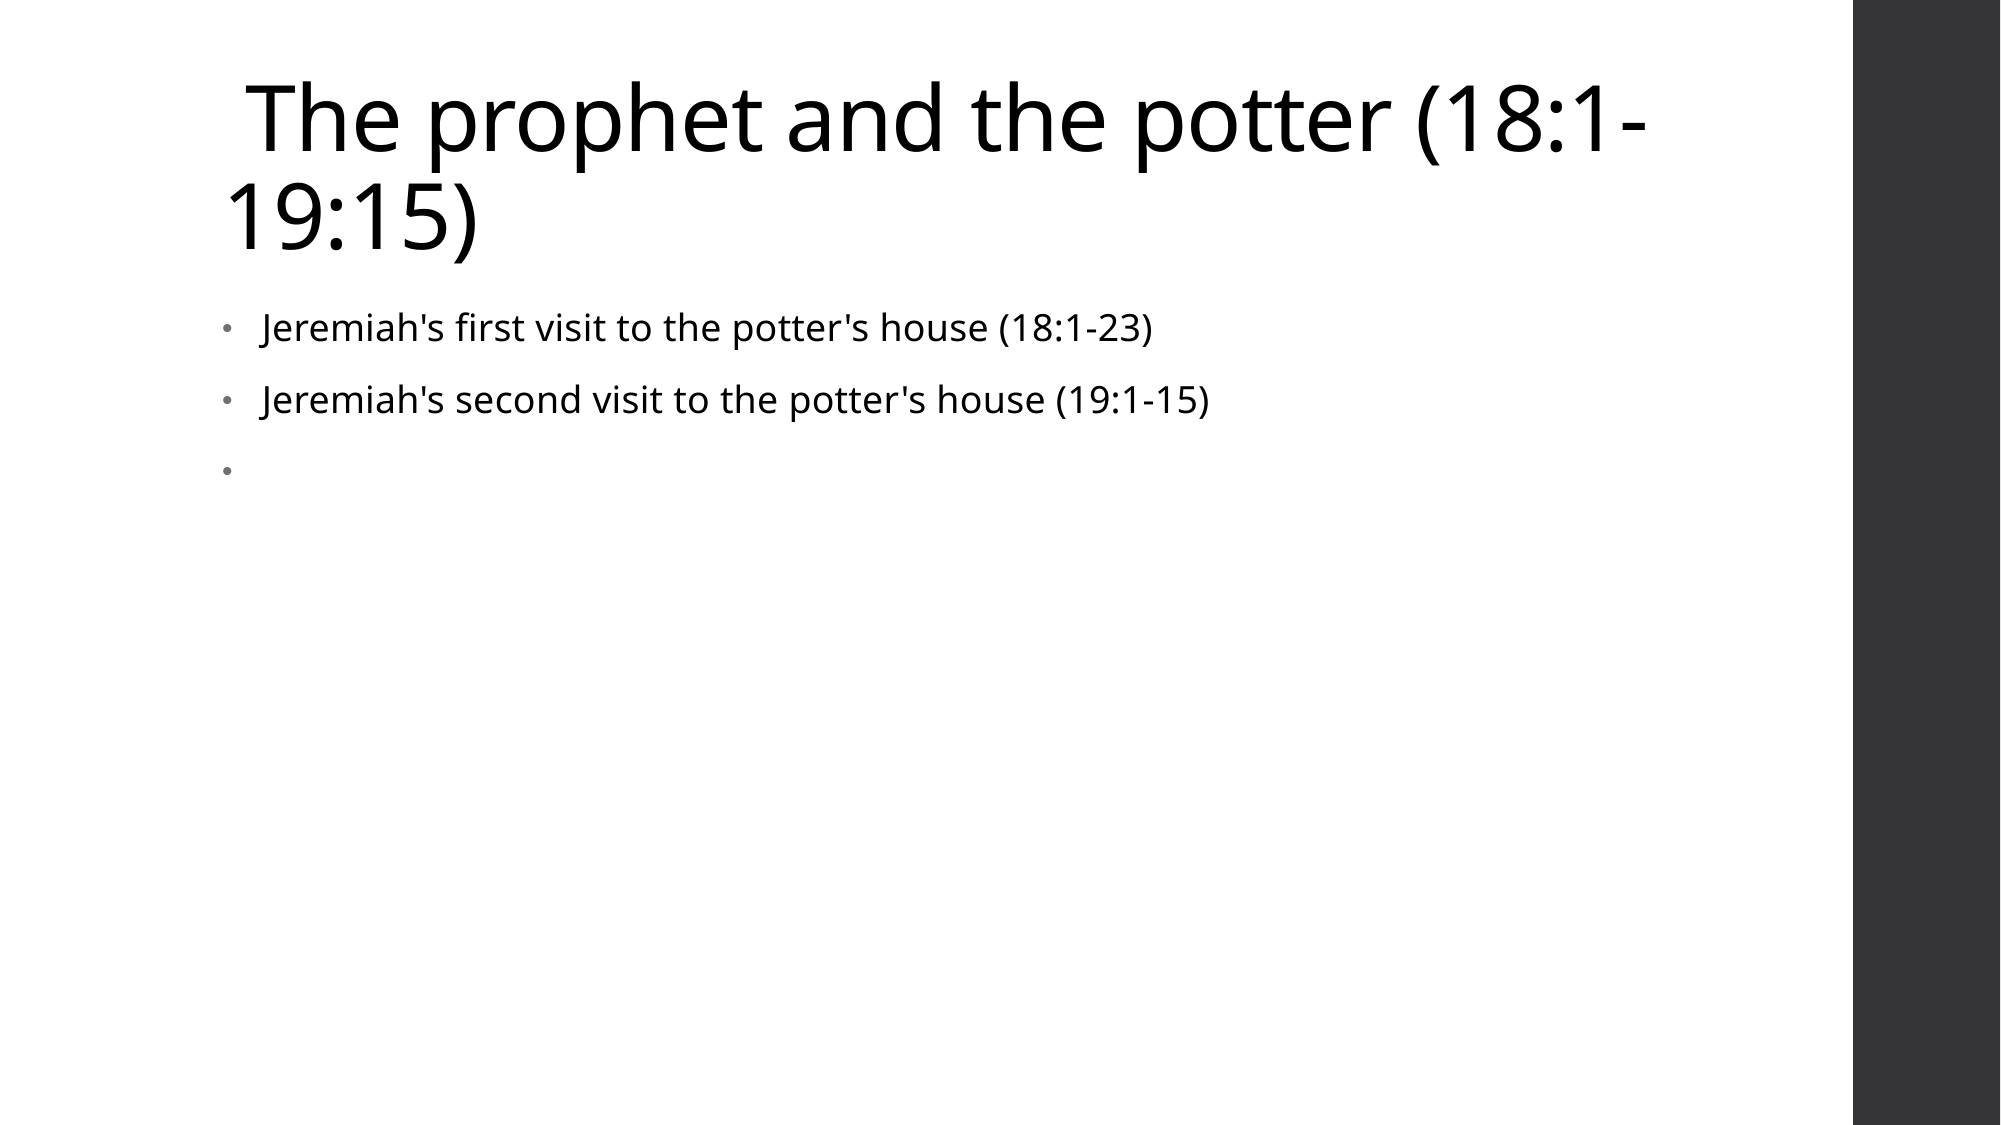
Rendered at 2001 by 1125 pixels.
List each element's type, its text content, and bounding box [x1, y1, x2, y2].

list Jeremiah's first visit to the potter's house (18:1-23) Jeremiah's second visit to the potter's house (19:1-15) [206, 299, 1617, 1014]
title The prophet and the potter (18:1-19:15) [206, 60, 1797, 278]
